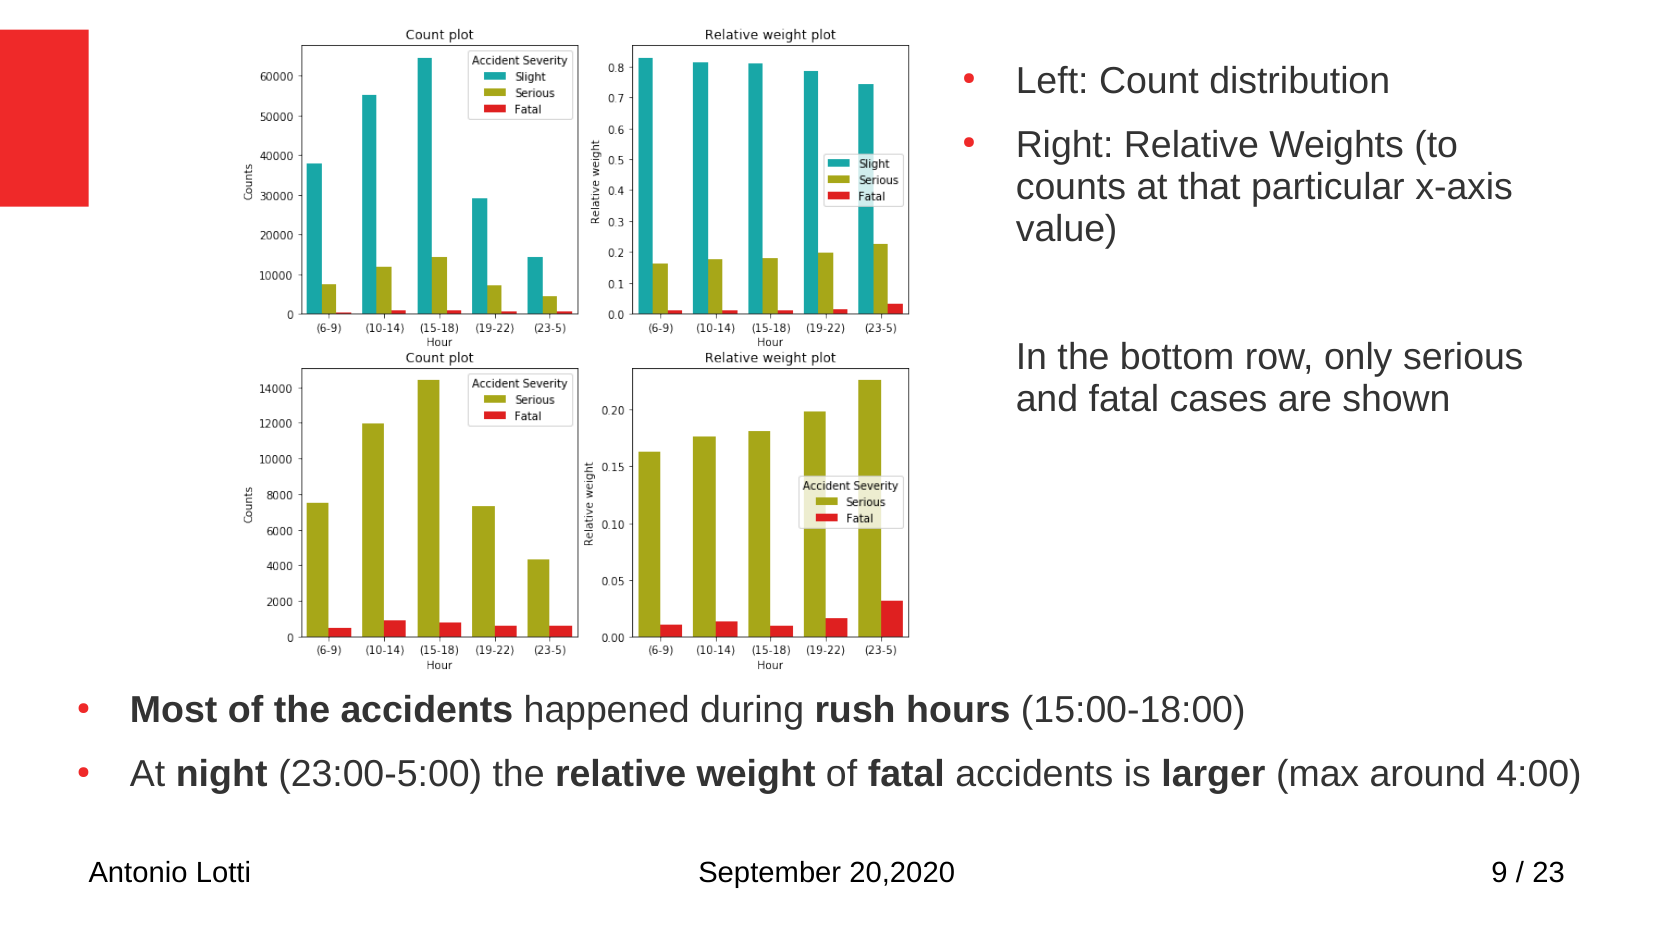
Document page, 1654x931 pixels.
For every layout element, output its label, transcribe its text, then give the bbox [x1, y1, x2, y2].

list Most of the accidents happened during rush hours (15:00-18:00) At night (23:00-5:00) the relative weight of fatal accidents is larger (max around 4:00) [59, 688, 1625, 815]
picture [236, 21, 916, 678]
list Left: Count distribution Right: Relative Weights (to counts at that particular x-axis value) In the bottom row, only serious and fatal cases are shown [944, 59, 1565, 245]
